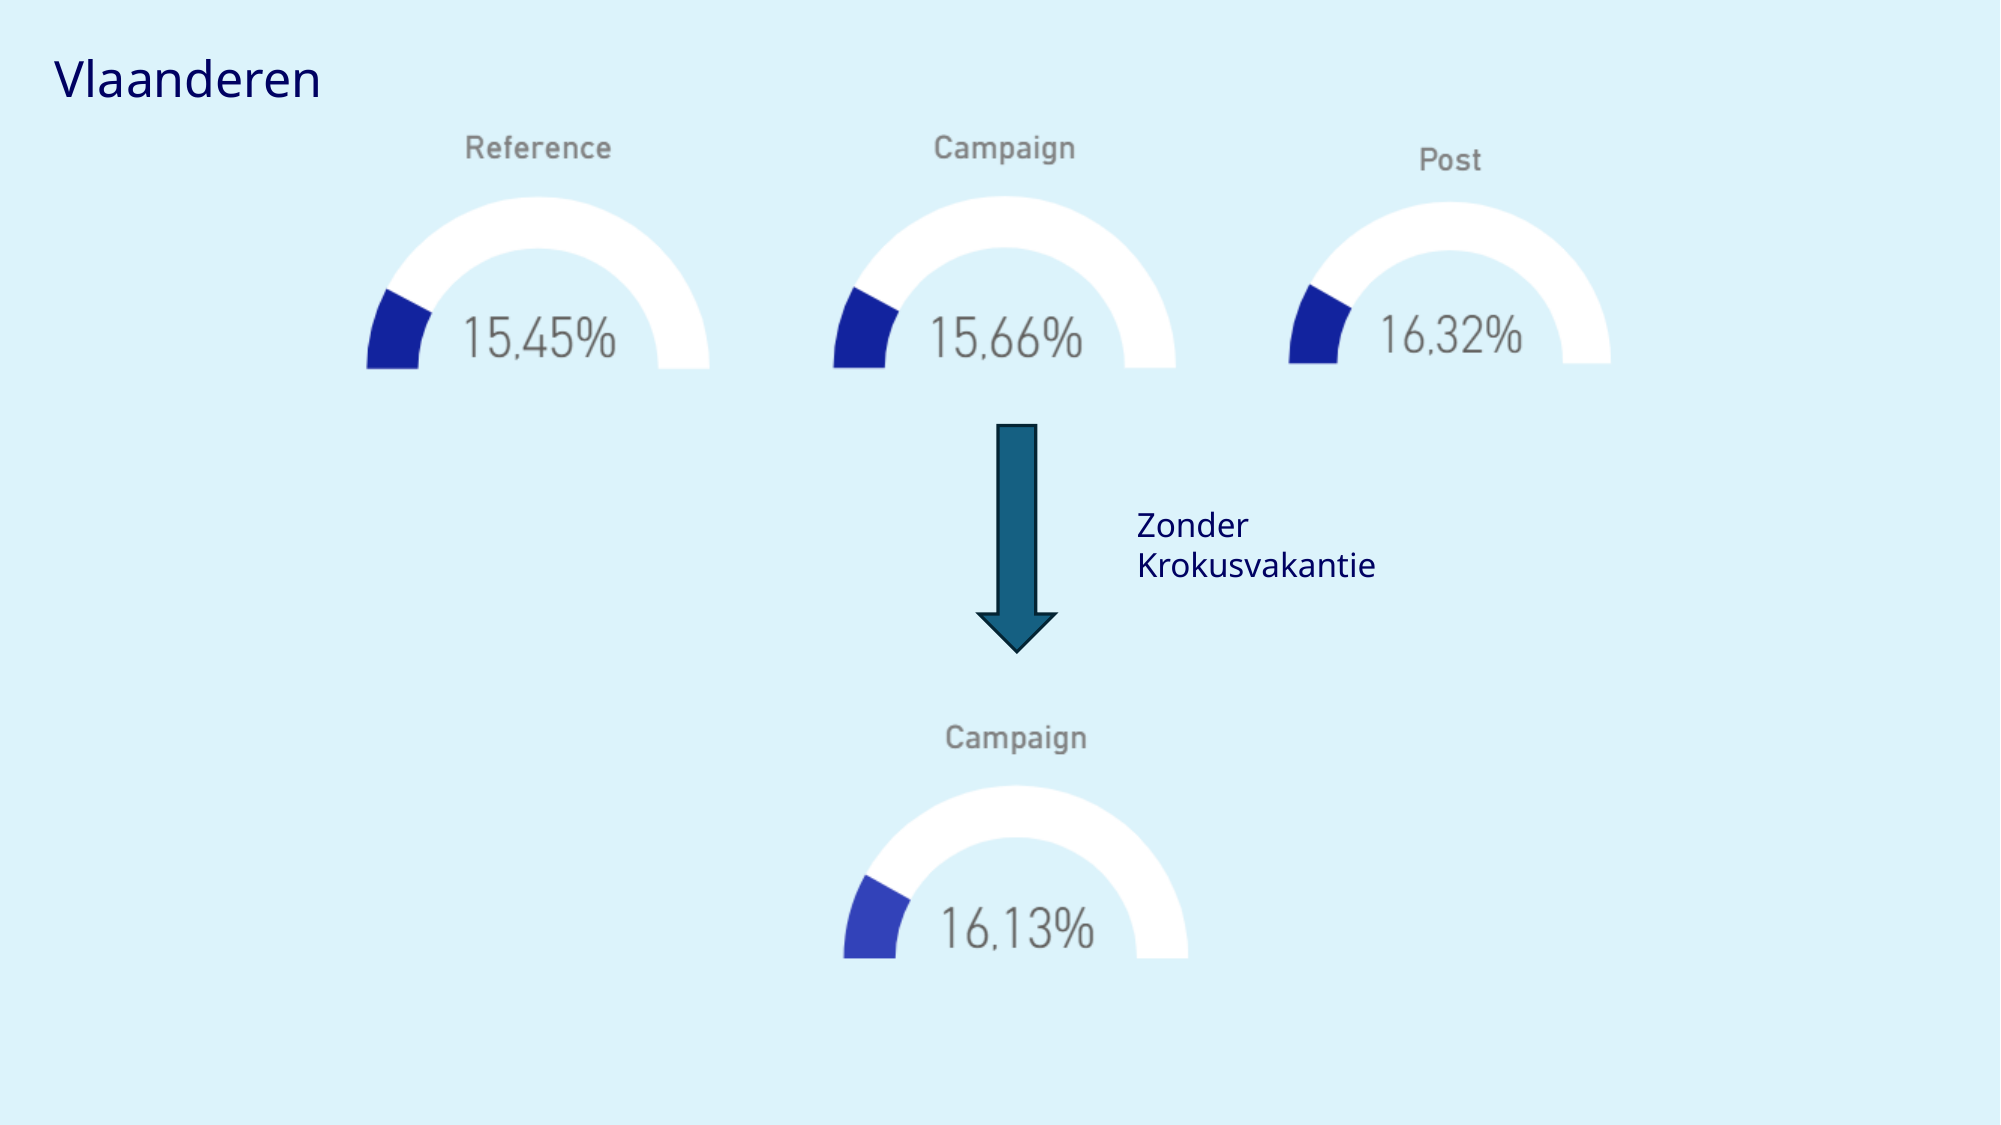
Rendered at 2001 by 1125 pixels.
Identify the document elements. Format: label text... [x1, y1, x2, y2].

text_box Vlaanderen [39, 39, 391, 116]
text_box Zonder Krokusvakantie [1121, 496, 1488, 593]
picture [341, 115, 1692, 398]
text_box [979, 425, 1055, 652]
picture [810, 691, 1217, 1004]
